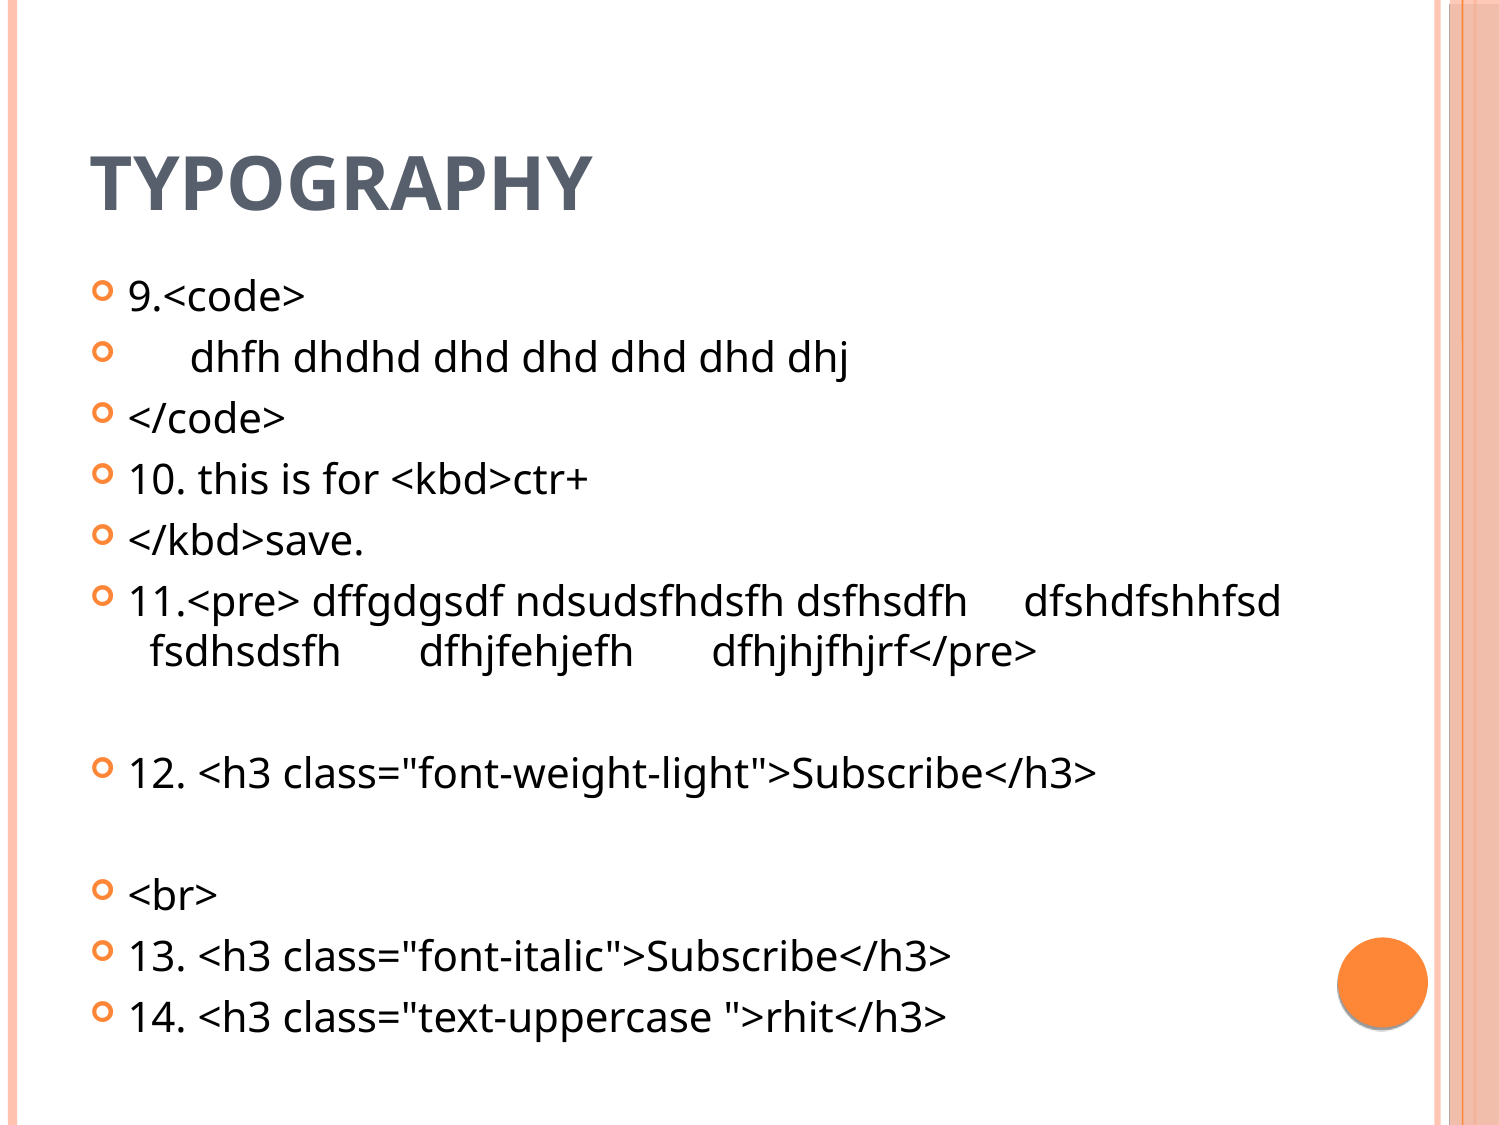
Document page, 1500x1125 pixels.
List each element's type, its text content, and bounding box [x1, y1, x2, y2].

title Typography [75, 45, 1300, 233]
list 9.<code> dhfh dhdhd dhd dhd dhd dhd dhj </code> 10. this is for <kbd>ctr+ </kbd>save. 11.<pre> dffgdgsdf ndsudsfhdsfh dsfhsdfh dfshdfshhfsd fsdhsdsfh dfhjfehjefh dfhjhjfhjrf</pre> 12. <h3 class="font-weight-light">Subscribe</h3> <br> 13. <h3 class="font-italic">Subscribe</h3> 14. <h3 class="text-uppercase ">rhit</h3> [75, 262, 1300, 1062]
